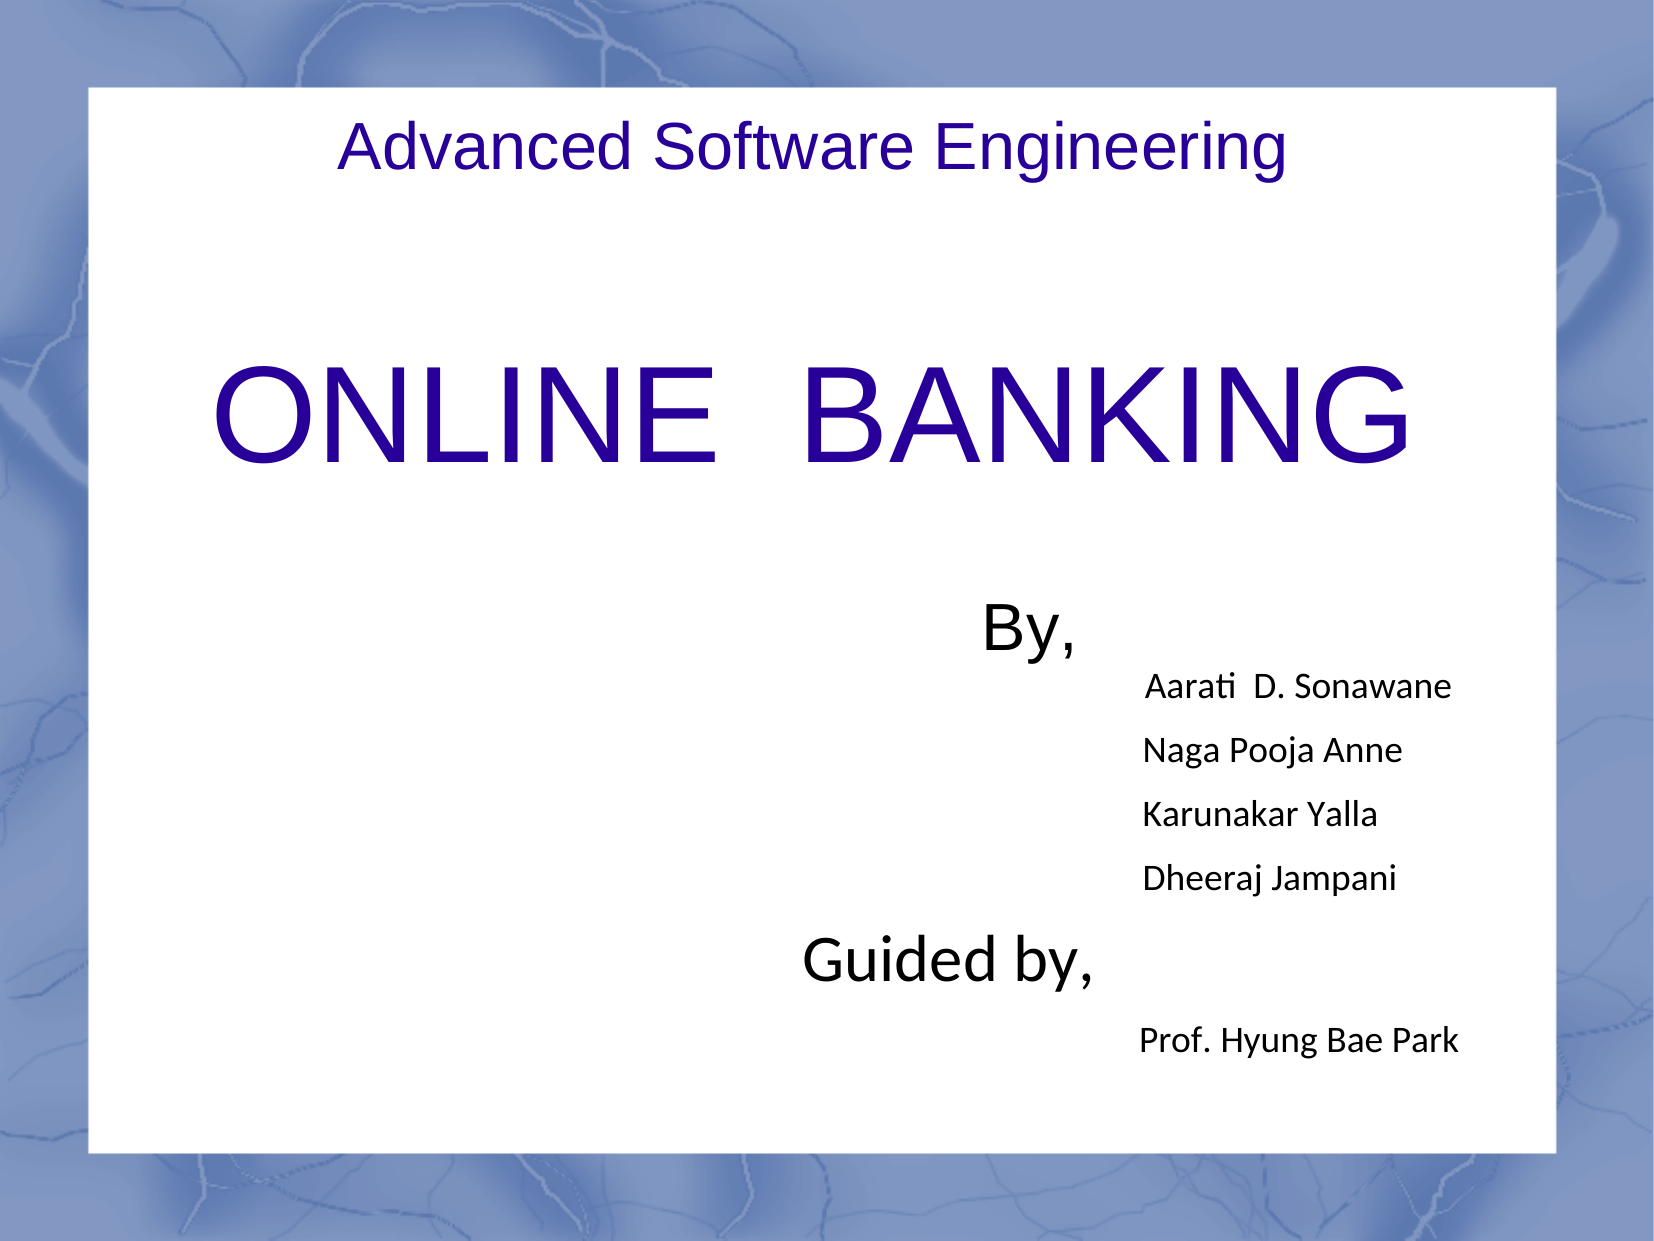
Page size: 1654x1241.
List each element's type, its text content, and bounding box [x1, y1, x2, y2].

subtitle By, Aarati D. Sonawane Naga Pooja Anne Karunakar Yalla Dheeraj Jampani Guided by, Prof. Hyung Bae Park [156, 479, 1516, 1152]
title Advanced Software Engineering ONLINE BANKING [105, 90, 1523, 511]
picture [0, 0, 1654, 1241]
